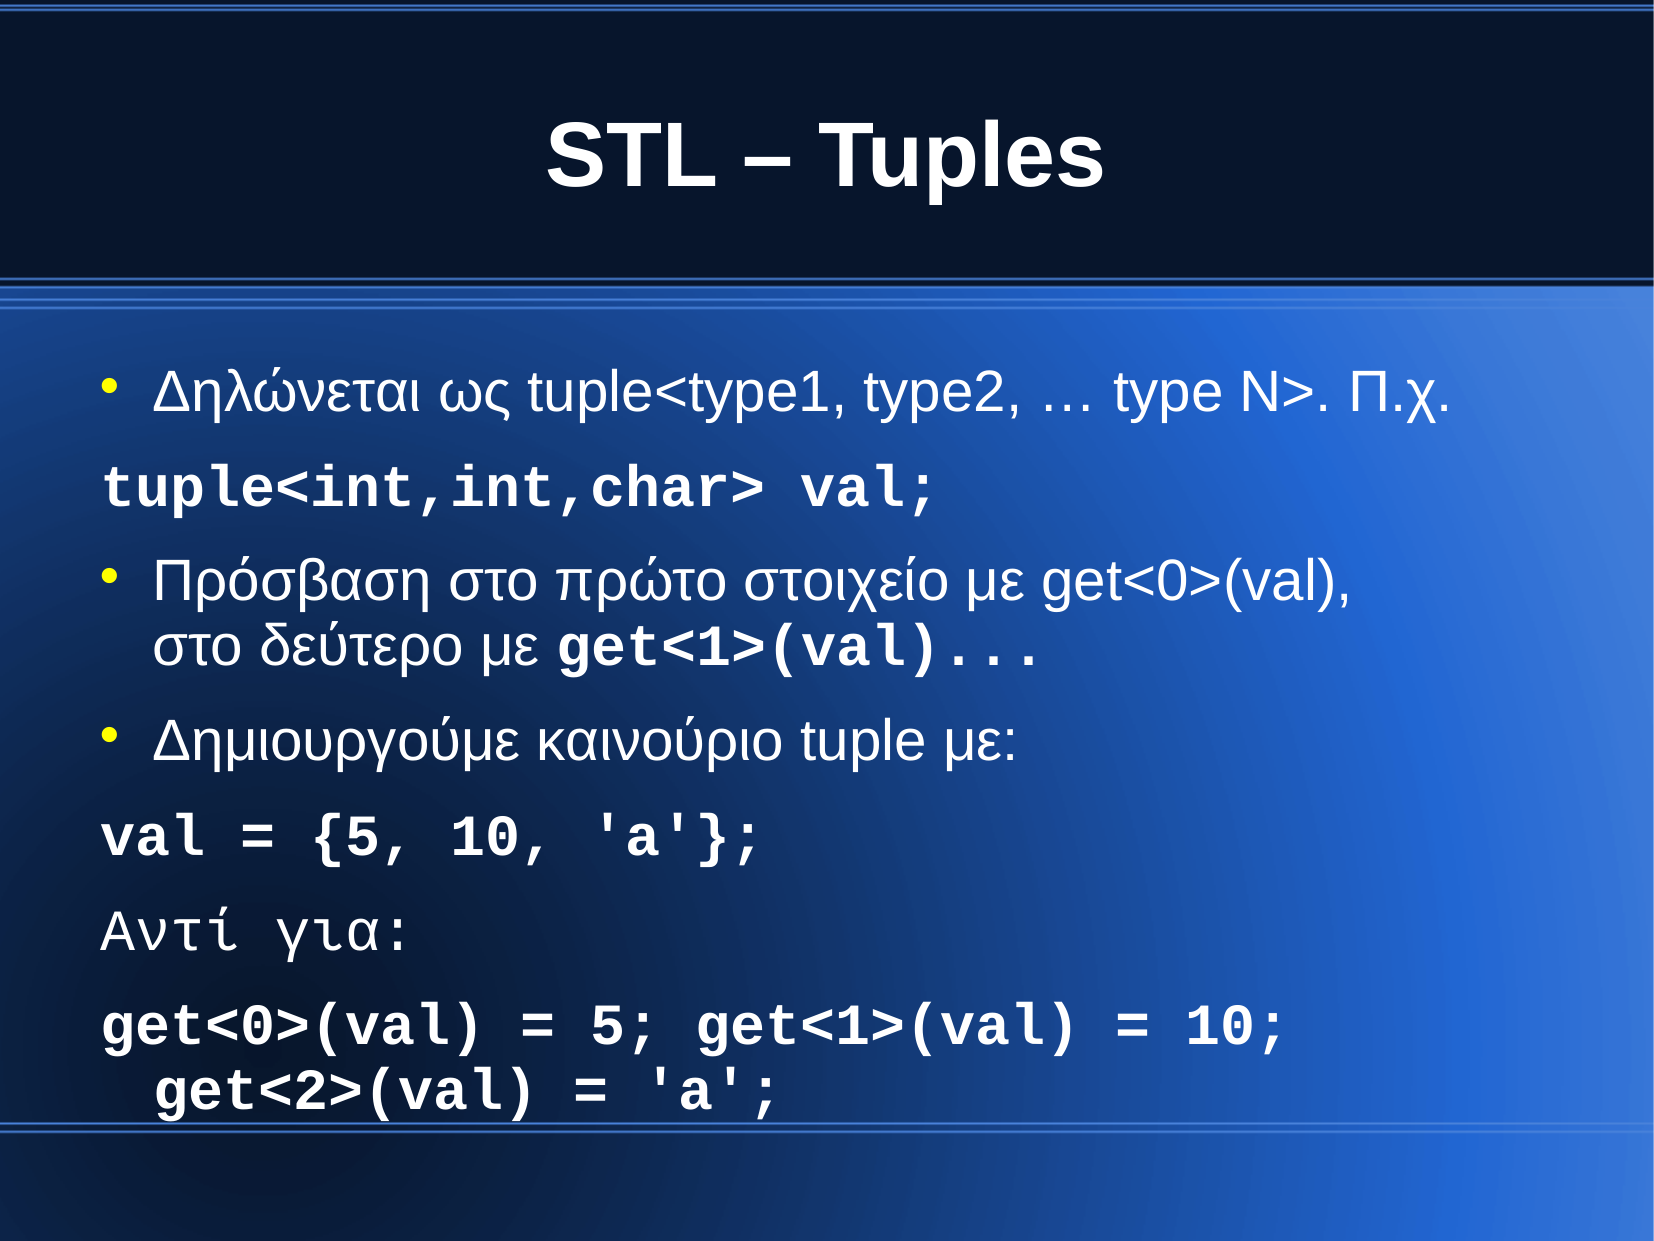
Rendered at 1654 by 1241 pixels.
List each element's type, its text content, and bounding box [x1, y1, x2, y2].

list Δηλώνεται ως tuple<type1, type2, … type N>. Π.χ. tuple<int,int,char> val; Πρόσβαση στο πρώτο στοιχείο με get<0>(val), στο δεύτερο με get<1>(val)... Δημιουργούμε καινούριο tuple με: val = {5, 10, 'a'}; Αντί για: get<0>(val) = 5; get<1>(val) = 10; get<2>(val) = 'a'; [82, 355, 1571, 1174]
picture [0, 0, 1654, 1241]
title STL – Tuples [82, 49, 1571, 257]
